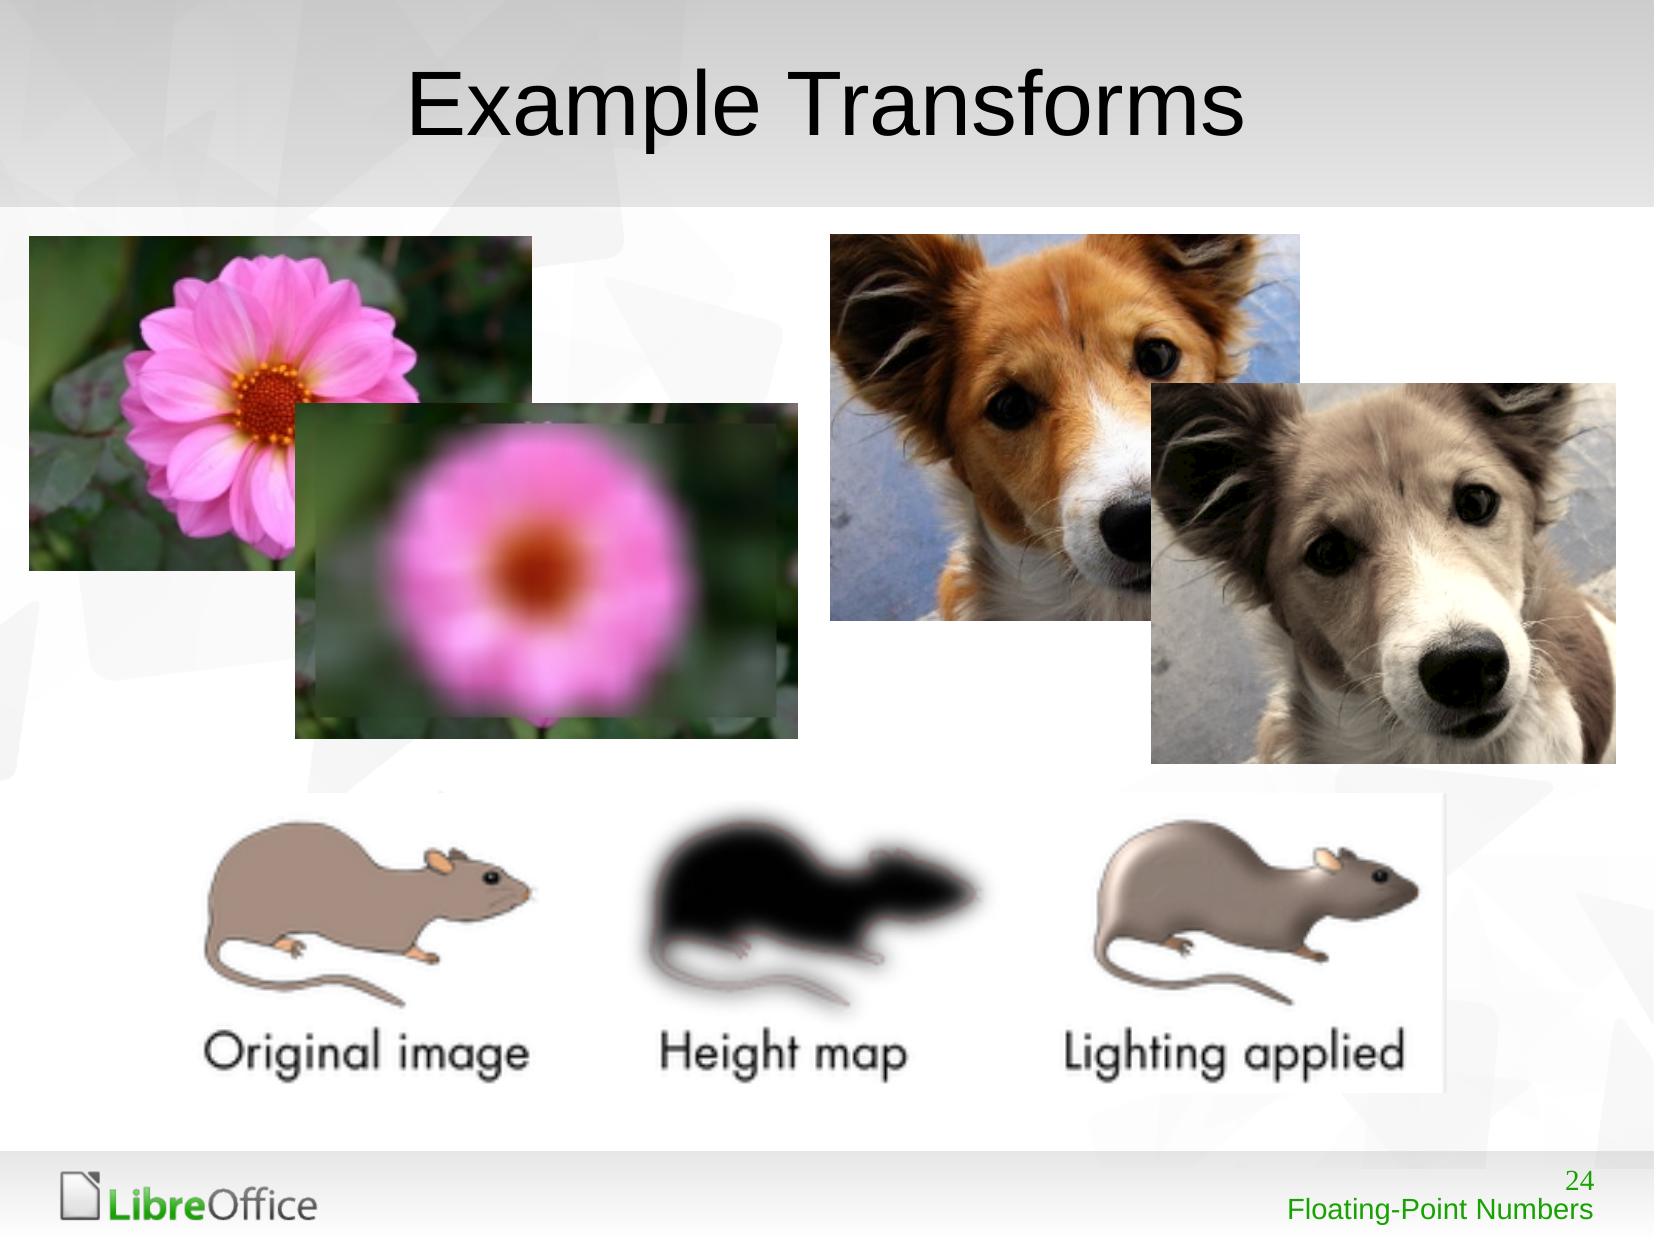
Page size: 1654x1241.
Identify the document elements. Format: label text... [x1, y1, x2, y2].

title Example Transforms [59, 29, 1595, 178]
picture [0, 0, 1654, 1169]
picture [41, 1152, 337, 1240]
